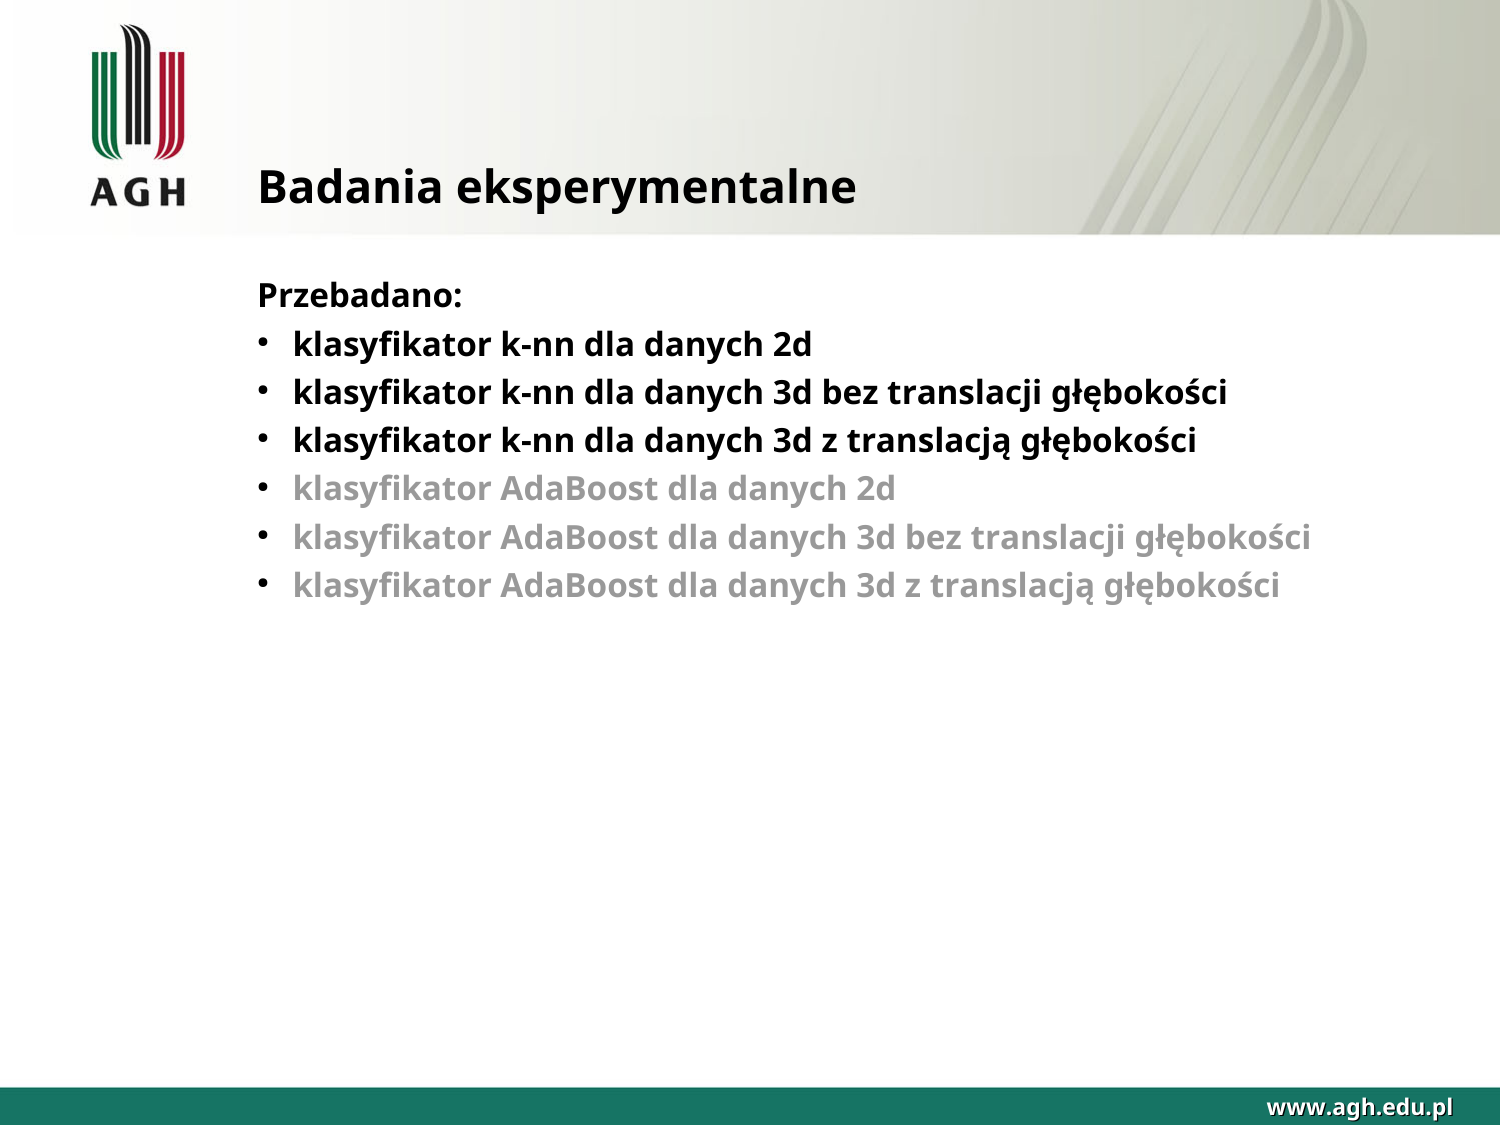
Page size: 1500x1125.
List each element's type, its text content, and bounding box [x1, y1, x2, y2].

picture [0, 0, 1500, 1125]
title Badania eksperymentalne [242, 137, 1425, 233]
text_box www.agh.edu.pl [1251, 1084, 1500, 1125]
list Przebadano: klasyfikator k-nn dla danych 2d klasyfikator k-nn dla danych 3d bez translacji głębokości klasyfikator k-nn dla danych 3d z translacją głębokości klasyfikator AdaBoost dla danych 2d klasyfikator AdaBoost dla danych 3d bez translacji głębokości klasyfikator AdaBoost dla danych 3d z translacją głębokości [242, 267, 1425, 1005]
